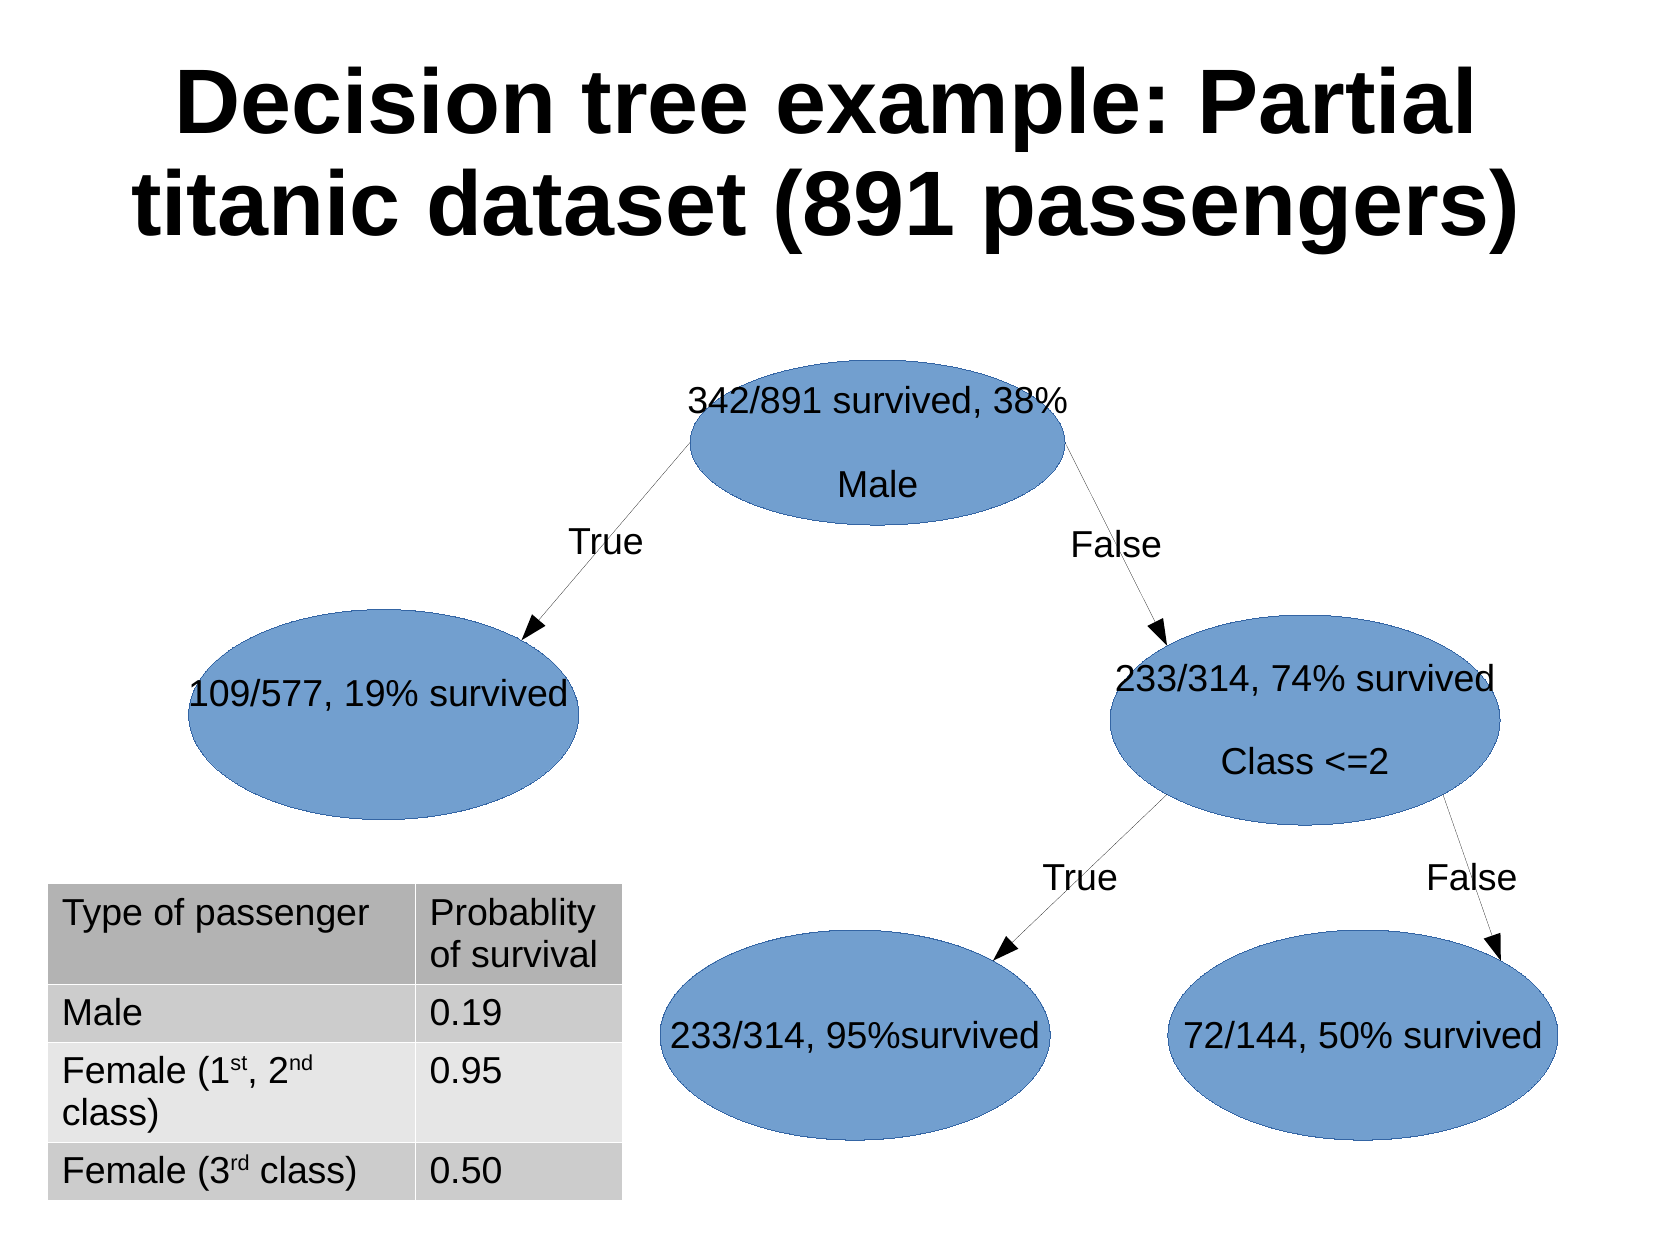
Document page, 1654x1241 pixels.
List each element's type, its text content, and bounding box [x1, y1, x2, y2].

table_cell Female (3rd class) [48, 1143, 415, 1200]
text_box 342/891 survived, 38% Male [690, 360, 1066, 526]
text_box 233/314, 95%survived [660, 930, 1051, 1141]
table_cell 0.50 [416, 1143, 622, 1200]
table_header Probablity of survival [416, 884, 622, 984]
text_box 233/314, 74% survived Class <=2 [1110, 615, 1501, 826]
text_box 72/144, 50% survived [1167, 930, 1558, 1141]
table_header Type of passenger [48, 884, 415, 984]
text_box 109/577, 19% survived [188, 609, 579, 820]
table_cell 0.95 [416, 1043, 622, 1142]
table_cell Female (1st, 2nd class) [48, 1043, 415, 1142]
table_cell 0.19 [416, 985, 622, 1042]
table_cell Male [48, 985, 415, 1042]
title Decision tree example: Partial titanic dataset (891 passengers) [82, 49, 1571, 257]
